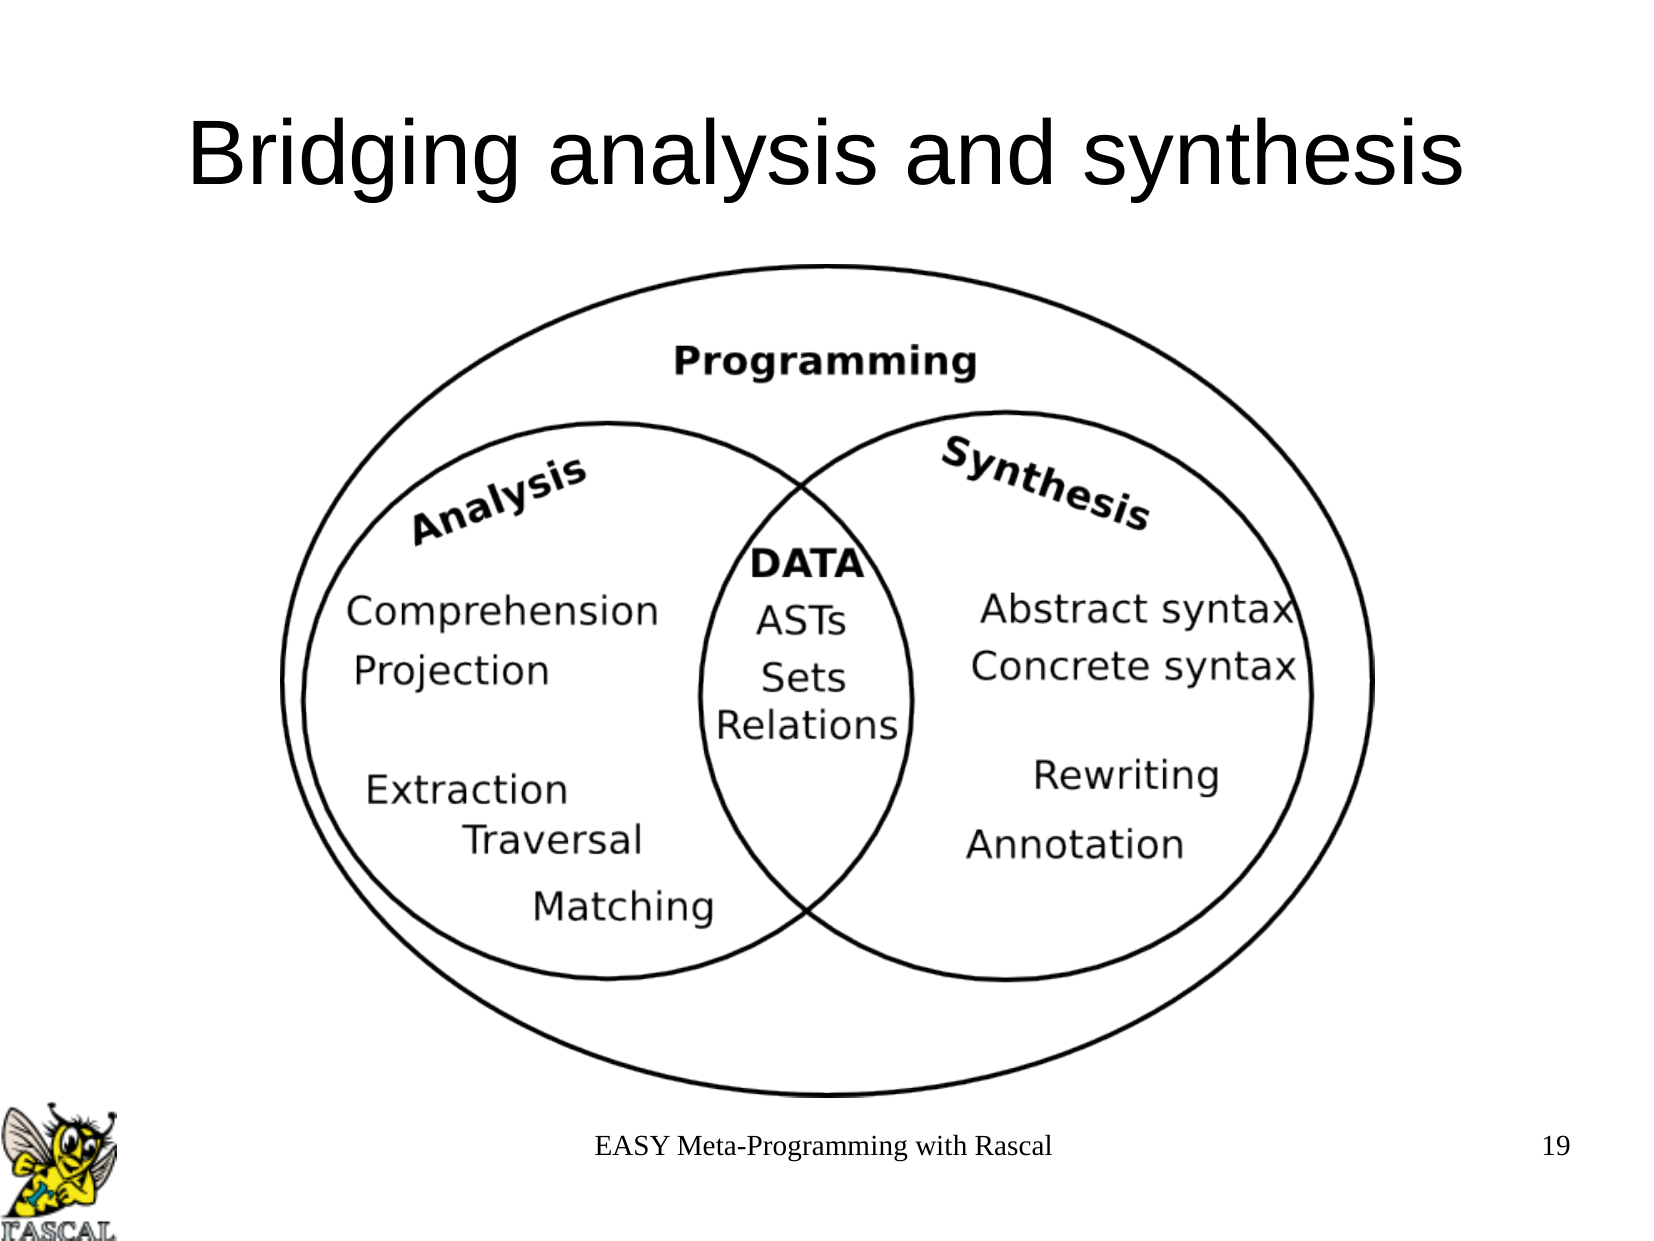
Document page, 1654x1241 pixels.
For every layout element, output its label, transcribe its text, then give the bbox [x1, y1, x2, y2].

picture [0, 1102, 117, 1241]
picture [280, 264, 1375, 1098]
title Bridging analysis and synthesis [82, 56, 1571, 250]
